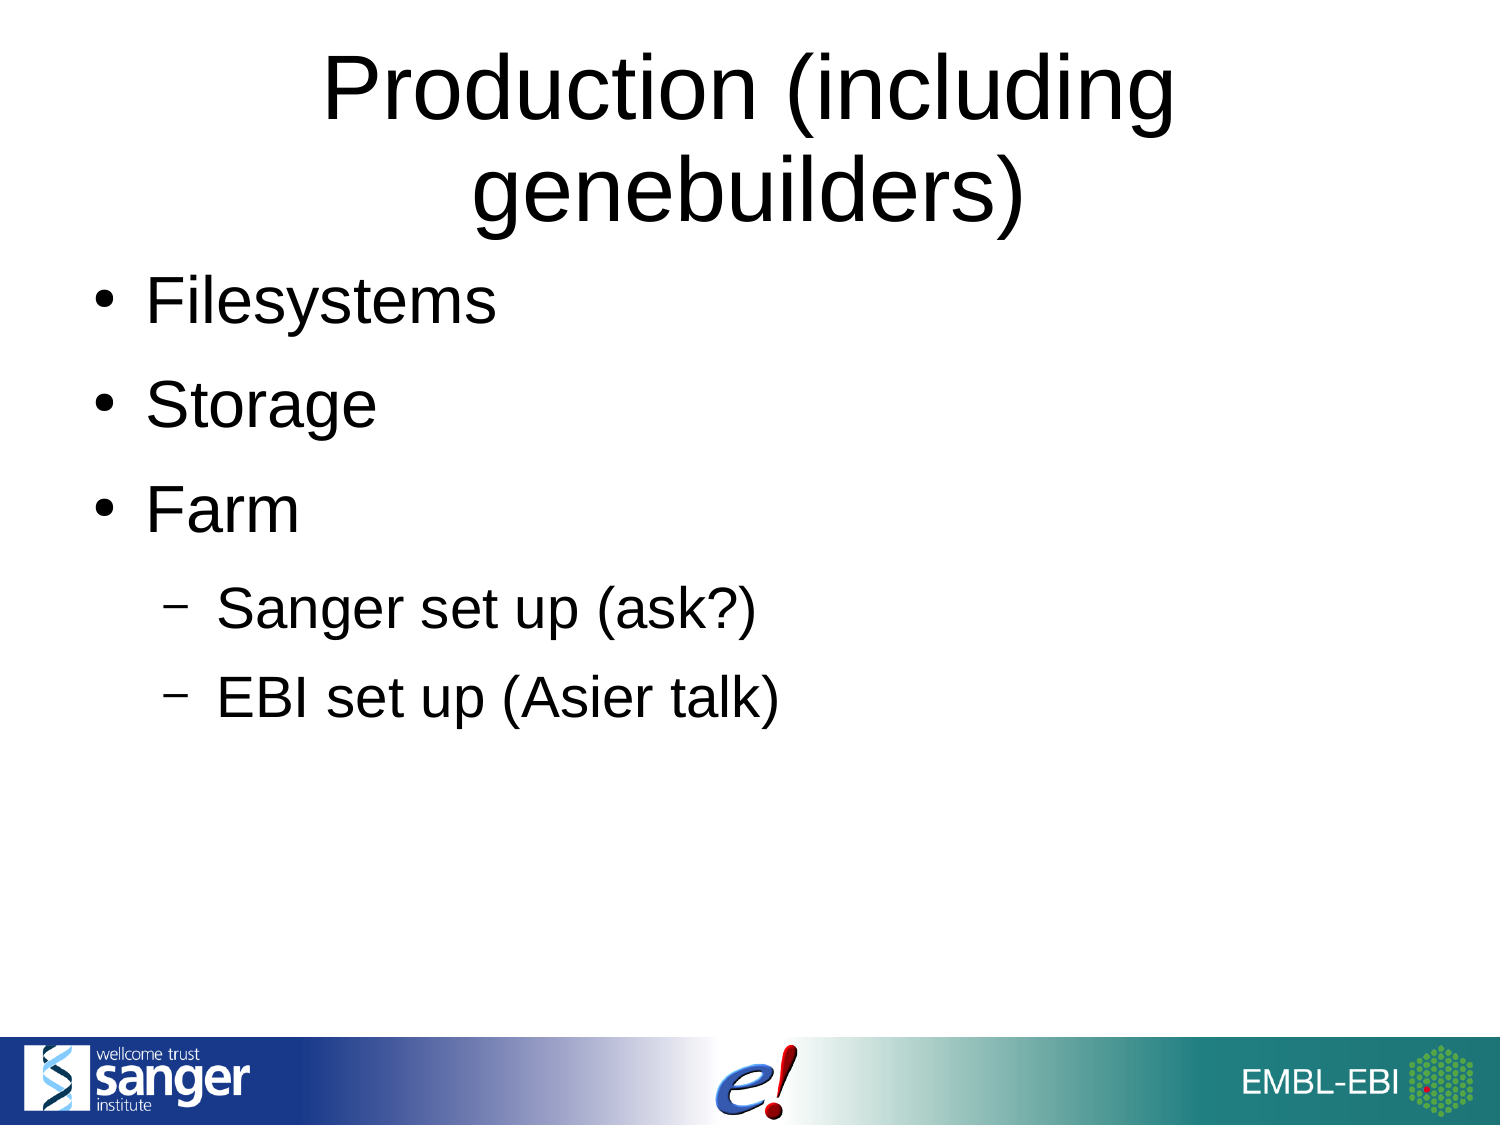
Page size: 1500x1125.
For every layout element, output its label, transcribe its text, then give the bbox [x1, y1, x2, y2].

list Filesystems Storage Farm Sanger set up (ask?) EBI set up (Asier talk) [75, 263, 1395, 916]
title Production (including genebuilders) [75, 36, 1425, 242]
picture [0, 1037, 1500, 1125]
